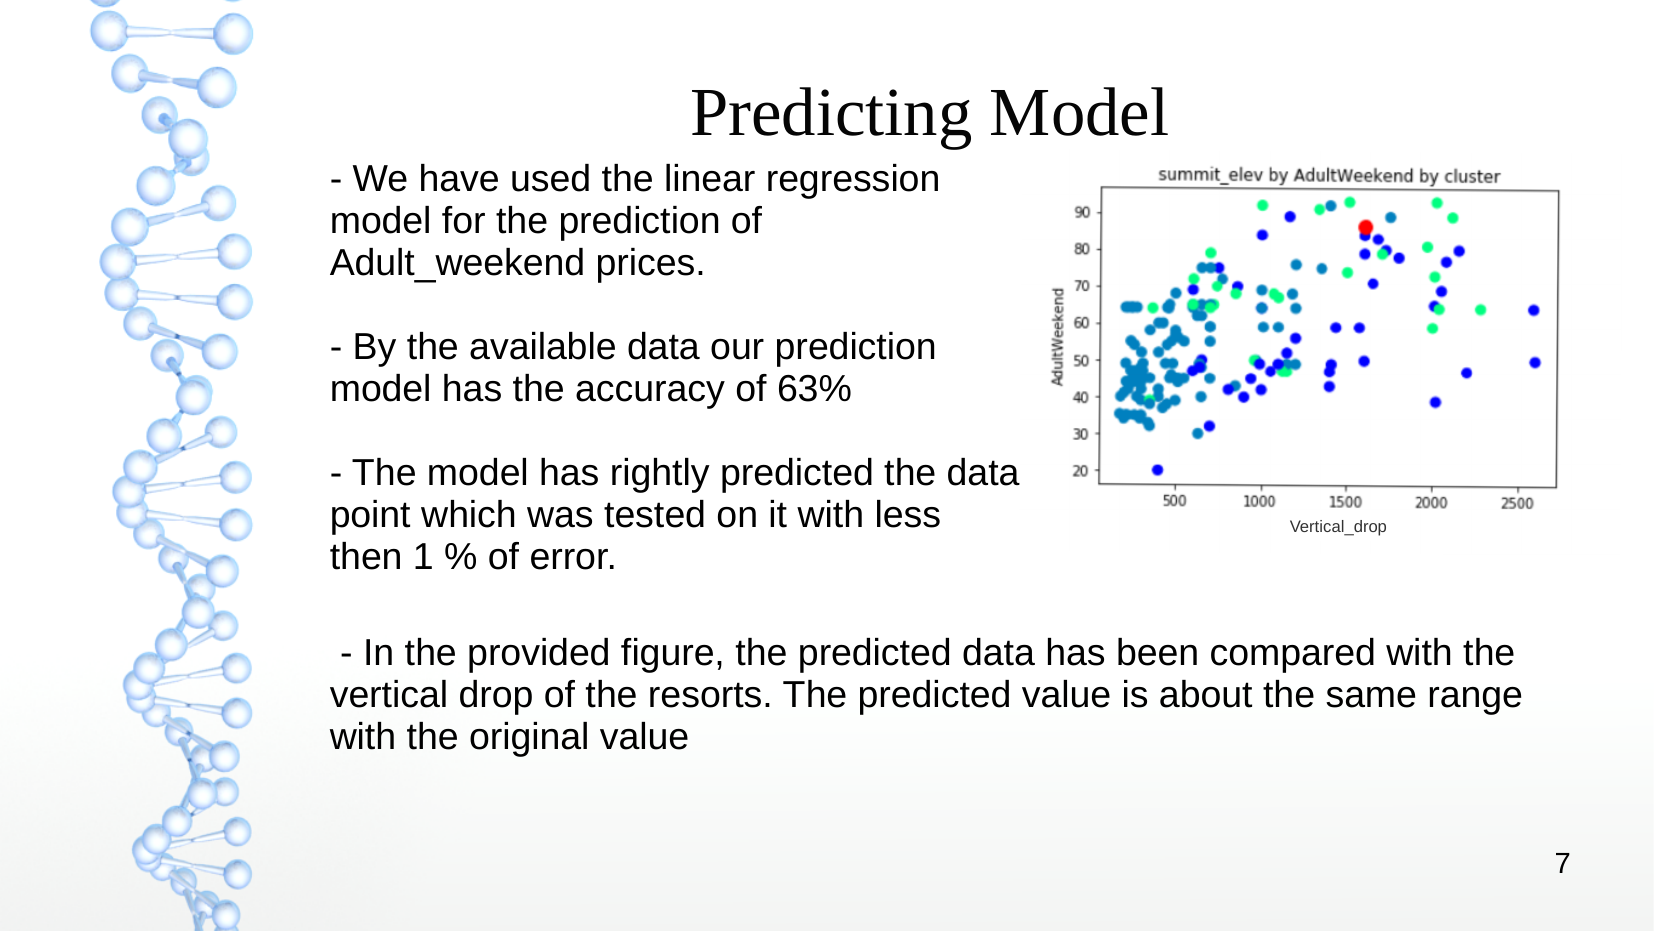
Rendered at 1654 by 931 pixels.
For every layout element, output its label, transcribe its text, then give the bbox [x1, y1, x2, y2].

picture [0, 0, 1654, 931]
title Predicting Model [265, 35, 1595, 189]
text_box - We have used the linear regression model for the prediction of Adult_weekend prices. - By the available data our prediction model has the accuracy of 63% - The model has rightly predicted the data point which was tested on it with less then 1 % of error. [315, 150, 1036, 585]
text_box - In the provided figure, the predicted data has been compared with the vertical drop of the resorts. The predicted value is about the same range with the original value [315, 624, 1591, 766]
text_box Vertical_drop [1275, 510, 1441, 544]
